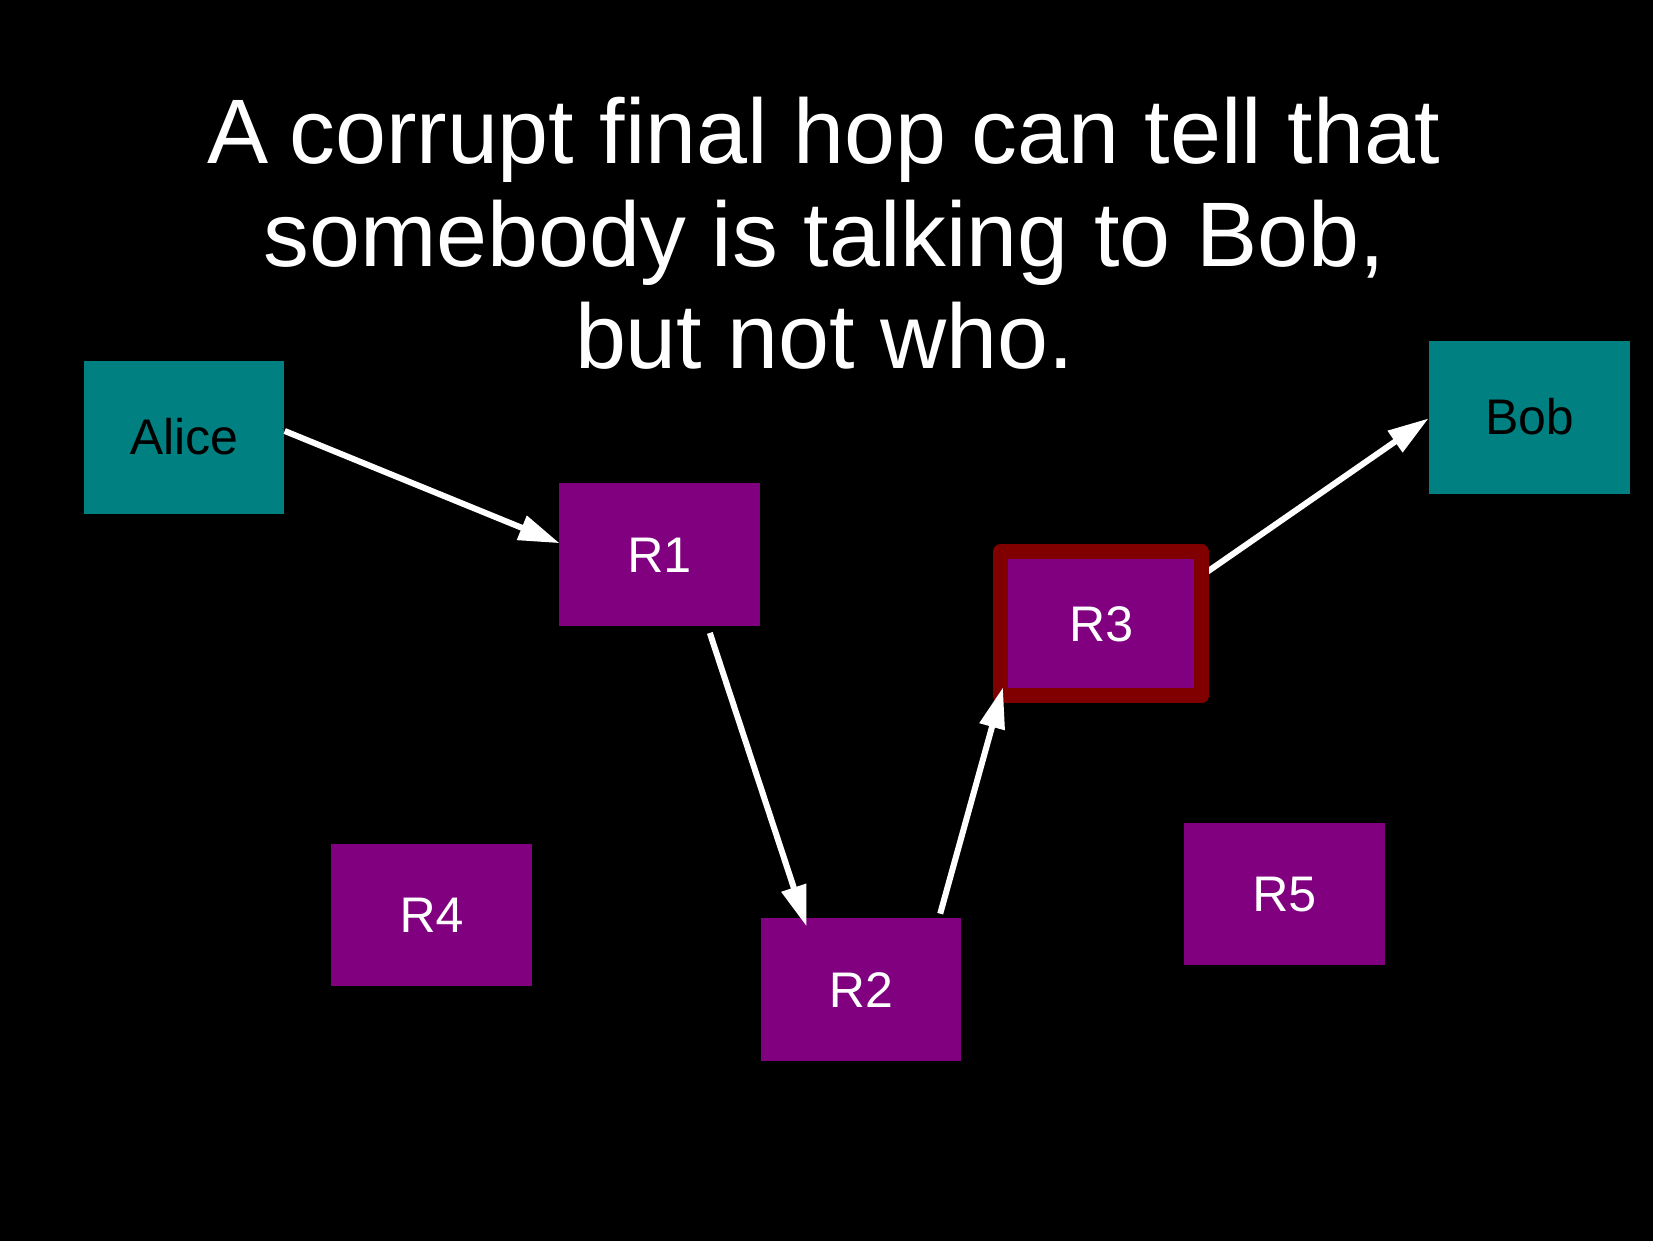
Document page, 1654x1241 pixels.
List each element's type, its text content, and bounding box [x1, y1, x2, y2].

text_box R1 [558, 482, 761, 627]
text_box Bob [1428, 340, 1631, 495]
text_box Alice [83, 360, 285, 515]
title A corrupt final hop can tell that somebody is talking to Bob, but not who. [119, 63, 1531, 406]
text_box R4 [330, 843, 533, 987]
text_box R3 [1000, 551, 1202, 696]
text_box R2 [760, 917, 962, 1062]
text_box R5 [1183, 822, 1386, 966]
